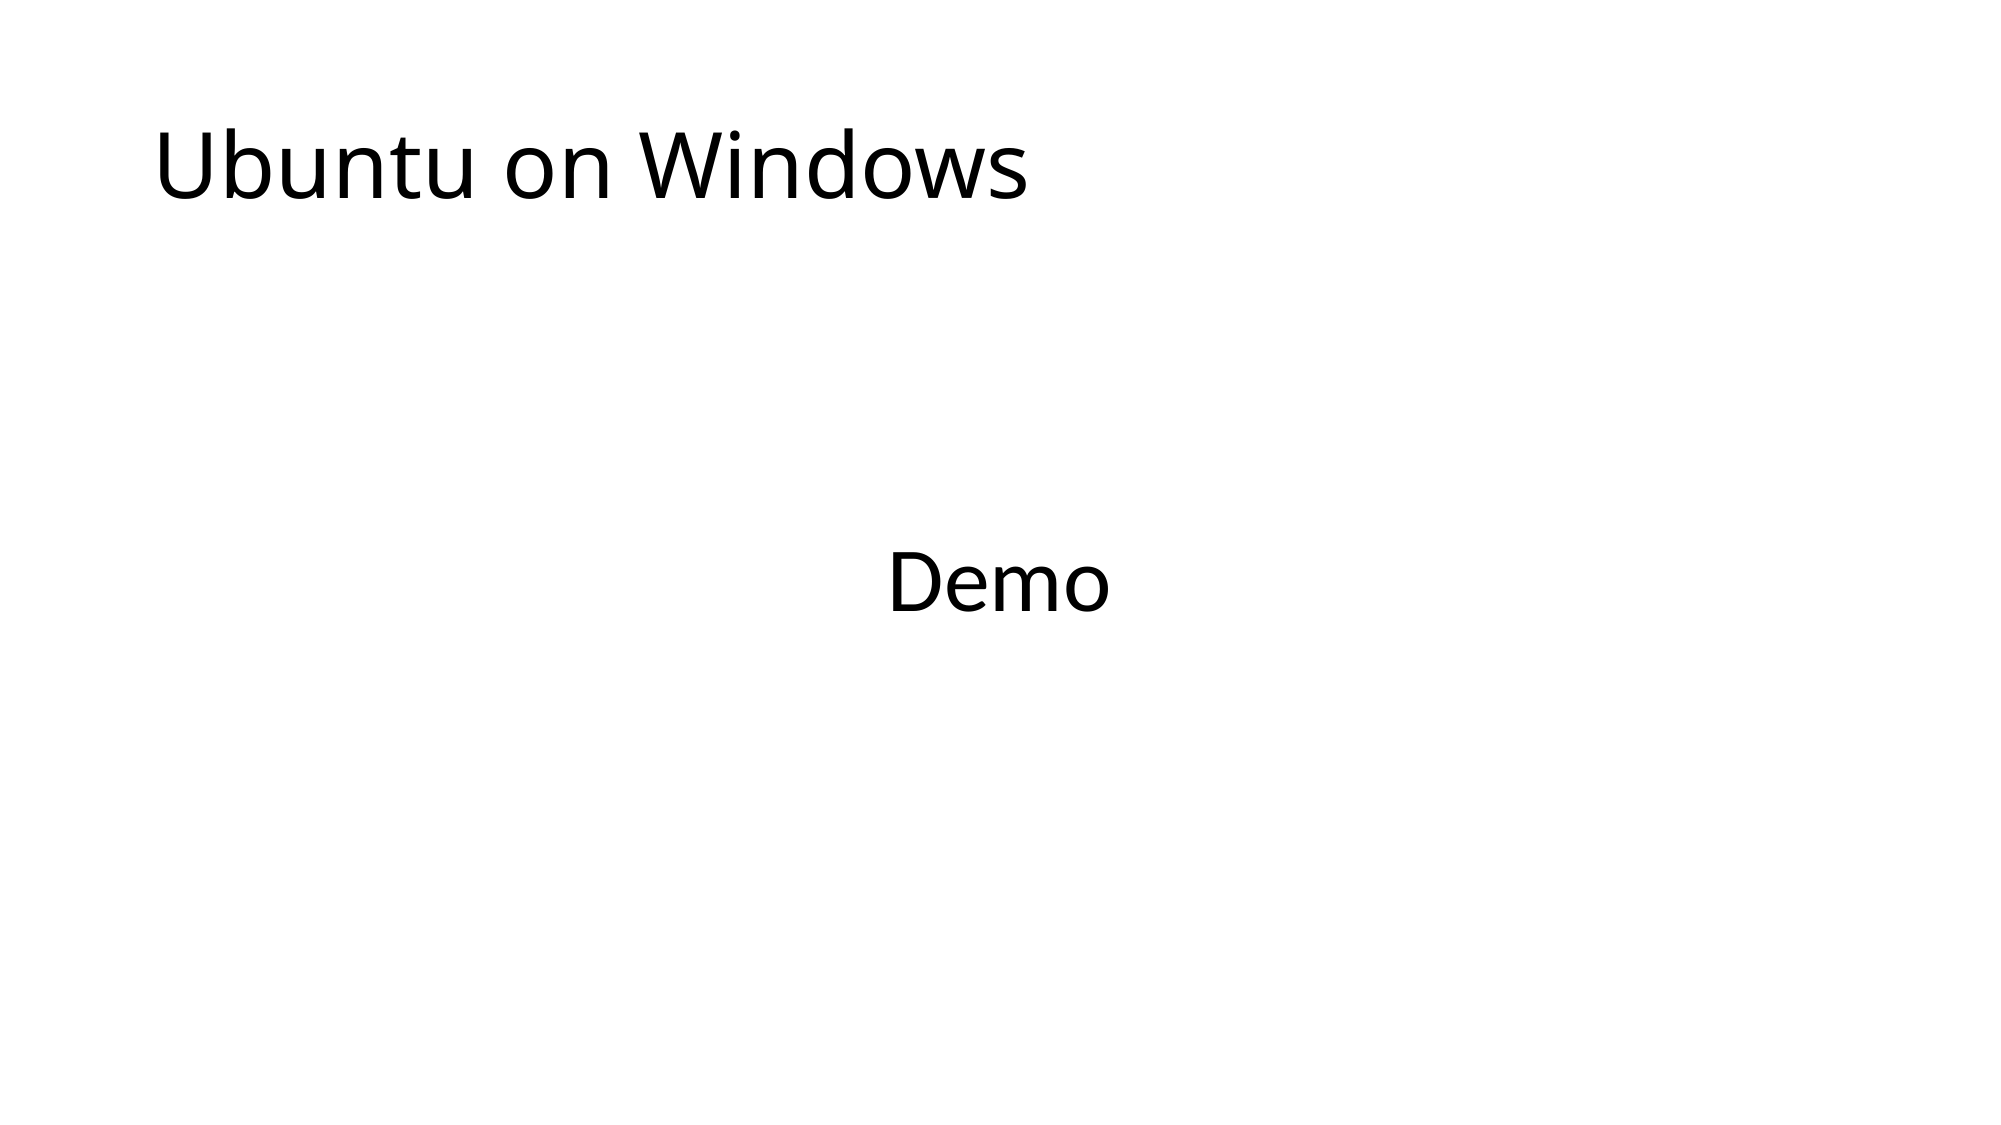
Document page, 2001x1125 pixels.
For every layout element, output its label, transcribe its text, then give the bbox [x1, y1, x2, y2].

list Demo [137, 524, 1863, 941]
title Ubuntu on Windows [137, 59, 1863, 278]
